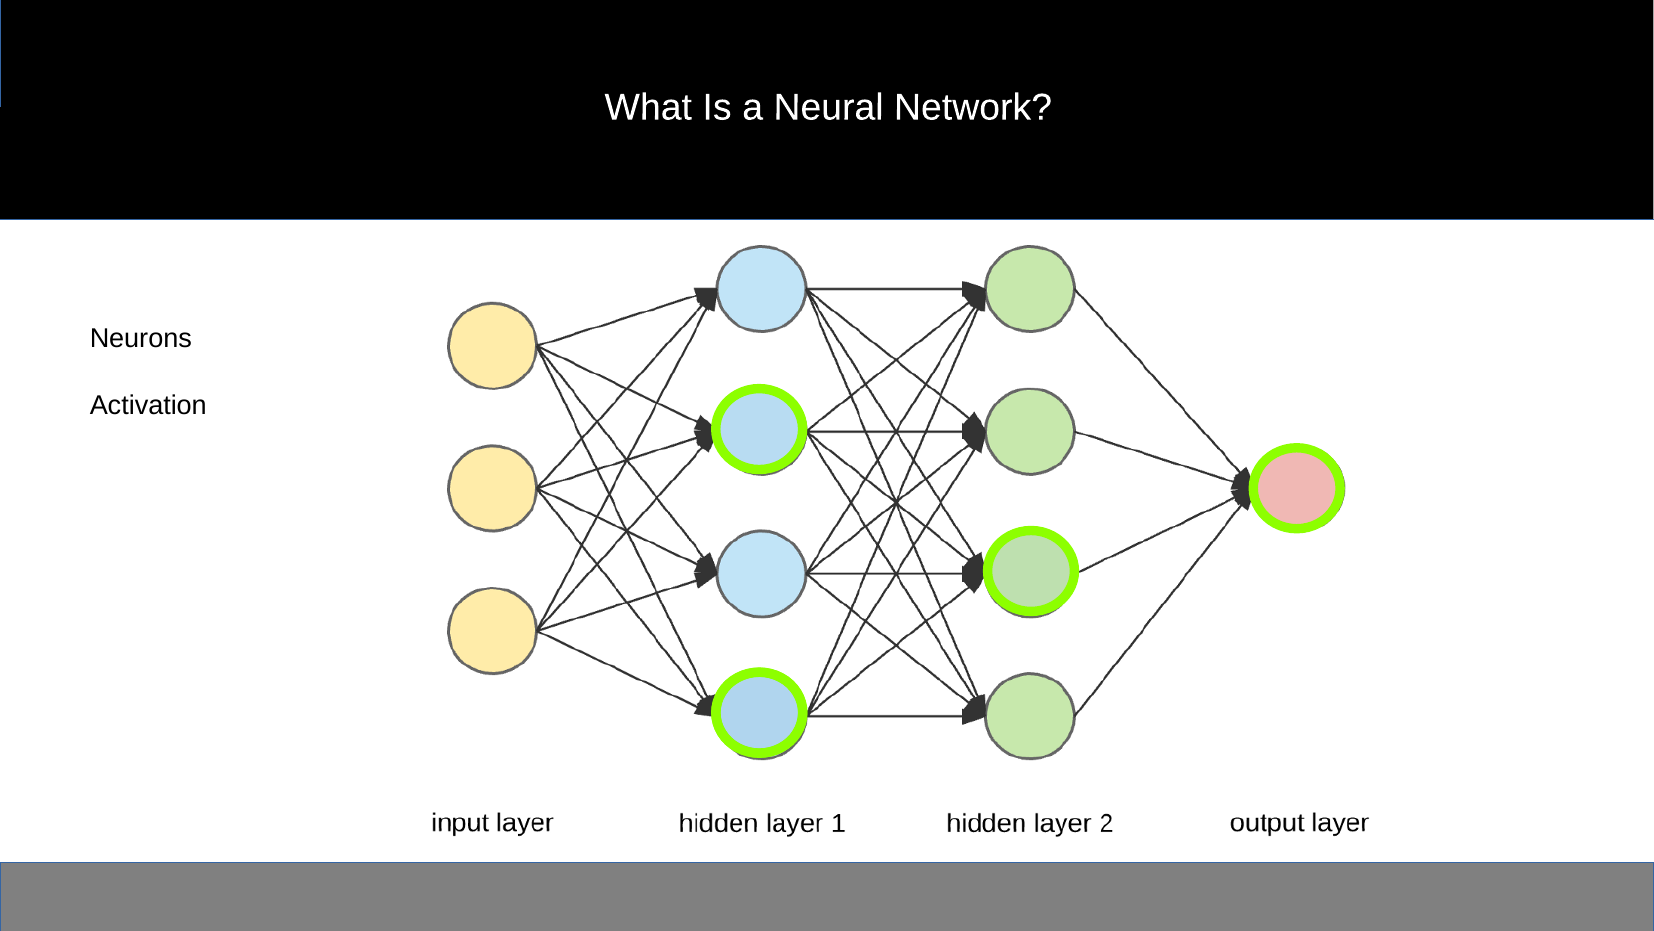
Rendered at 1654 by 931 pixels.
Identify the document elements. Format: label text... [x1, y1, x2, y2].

text_box [0, 862, 1654, 931]
text_box [715, 672, 803, 754]
text_box Activation [75, 382, 222, 428]
text_box [1253, 447, 1341, 529]
picture [412, 235, 1388, 849]
text_box [715, 388, 803, 470]
text_box What Is a Neural Network? [0, 0, 1654, 220]
text_box Neurons [75, 316, 214, 362]
text_box [987, 530, 1075, 612]
